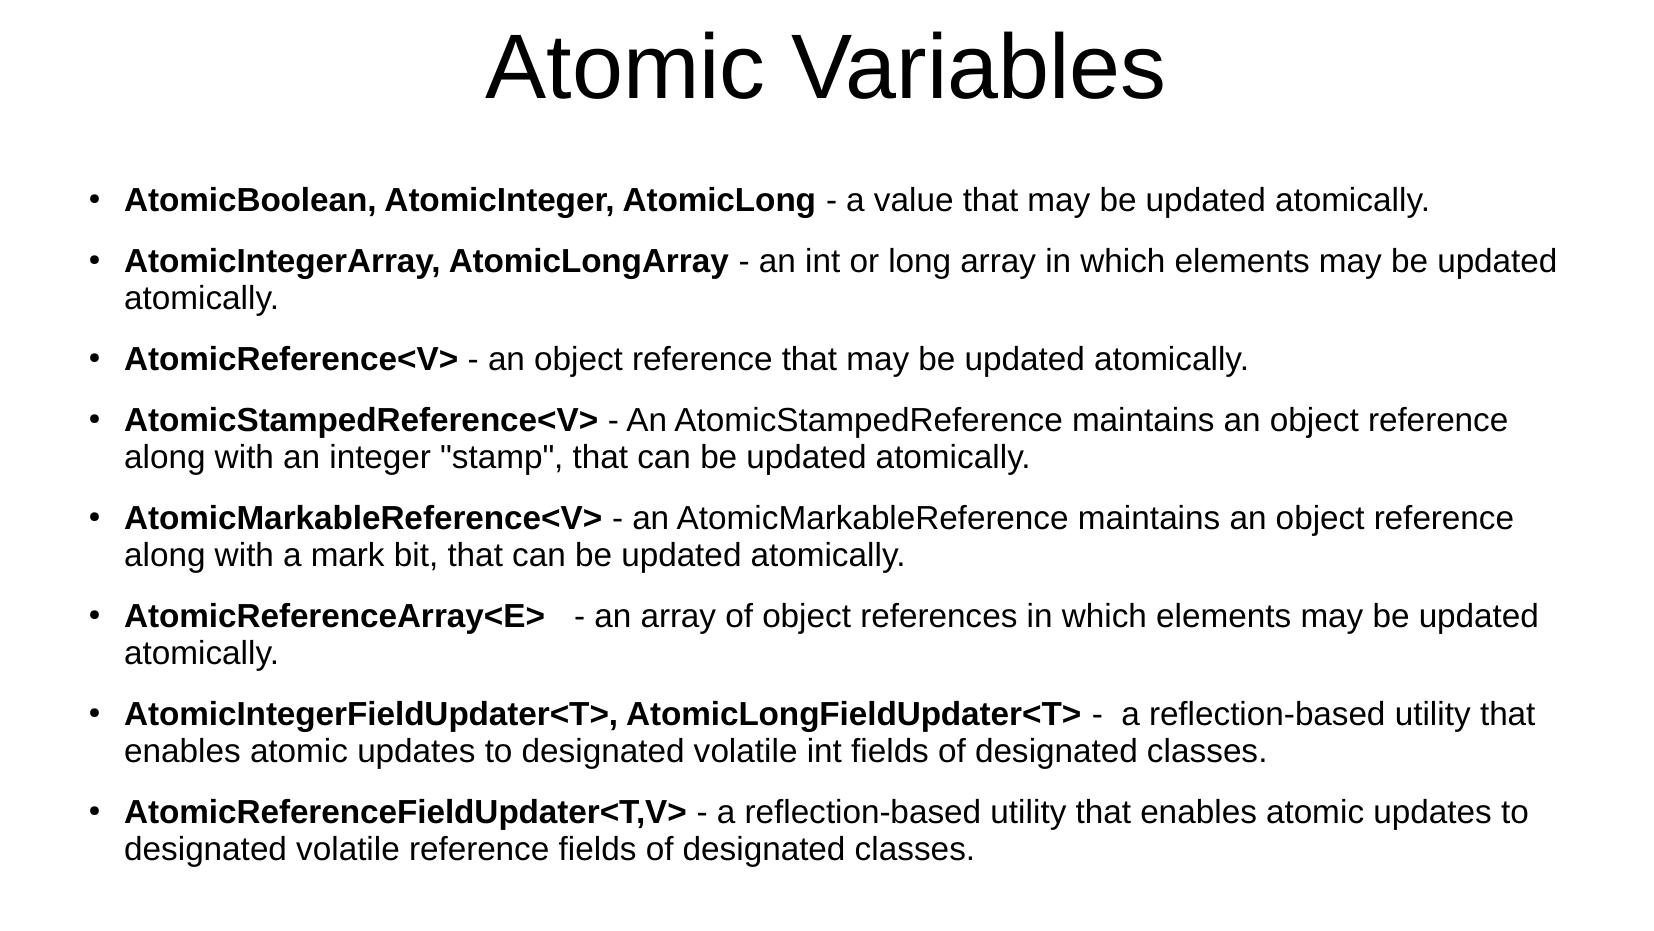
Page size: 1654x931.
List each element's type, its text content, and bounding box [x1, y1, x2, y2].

title Atomic Variables [82, 0, 1571, 145]
subtitle AtomicBoolean, AtomicInteger, AtomicLong - a value that may be updated atomically. AtomicIntegerArray, AtomicLongArray - an int or long array in which elements may be updated atomically. AtomicReference<V> - an object reference that may be updated atomically. AtomicStampedReference<V> - An AtomicStampedReference maintains an object reference along with an integer "stamp", that can be updated atomically. AtomicMarkableReference<V> - an AtomicMarkableReference maintains an object reference along with a mark bit, that can be updated atomically. AtomicReferenceArray<E> - an array of object references in which elements may be updated atomically. AtomicIntegerFieldUpdater<T>, AtomicLongFieldUpdater<T> - a reflection-based utility that enables atomic updates to designated volatile int fields of designated classes. AtomicReferenceFieldUpdater<T,V> - a reflection-based utility that enables atomic updates to designated volatile reference fields of designated classes. [82, 145, 1571, 892]
